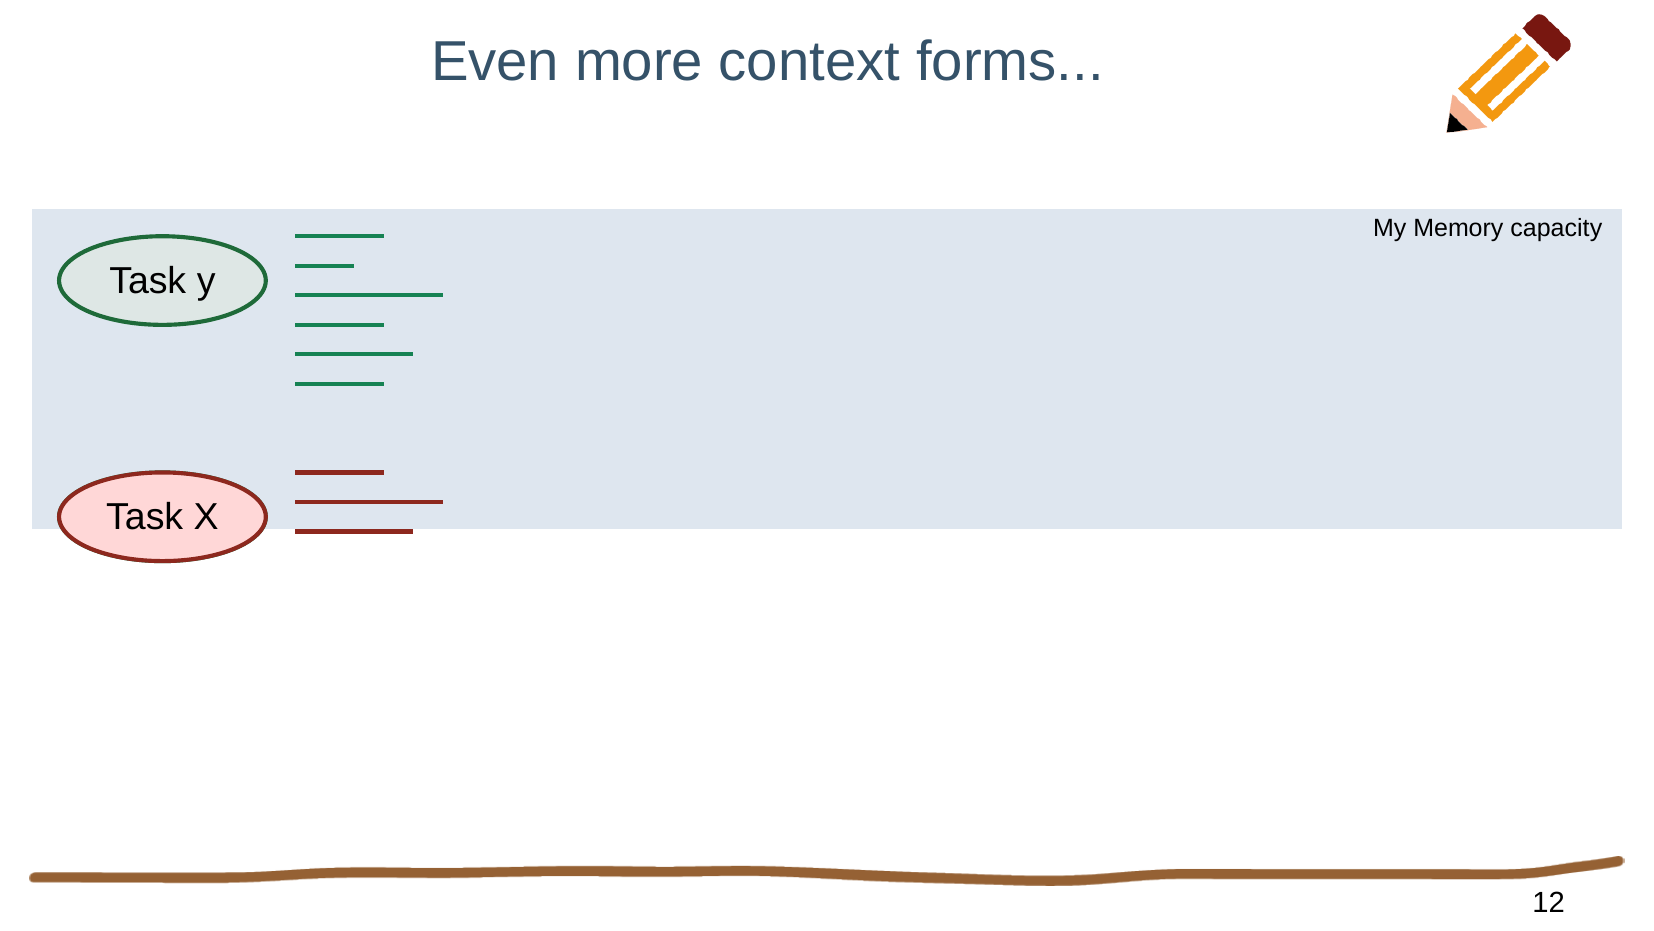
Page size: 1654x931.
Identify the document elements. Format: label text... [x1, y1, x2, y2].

text_box My Memory capacity [1358, 206, 1618, 250]
text_box [29, 206, 1625, 532]
text_box Task y [59, 236, 266, 325]
picture [29, 856, 1625, 886]
picture [1446, 14, 1571, 133]
title Even more context forms... [88, 29, 1447, 206]
text_box Task X [59, 472, 266, 562]
